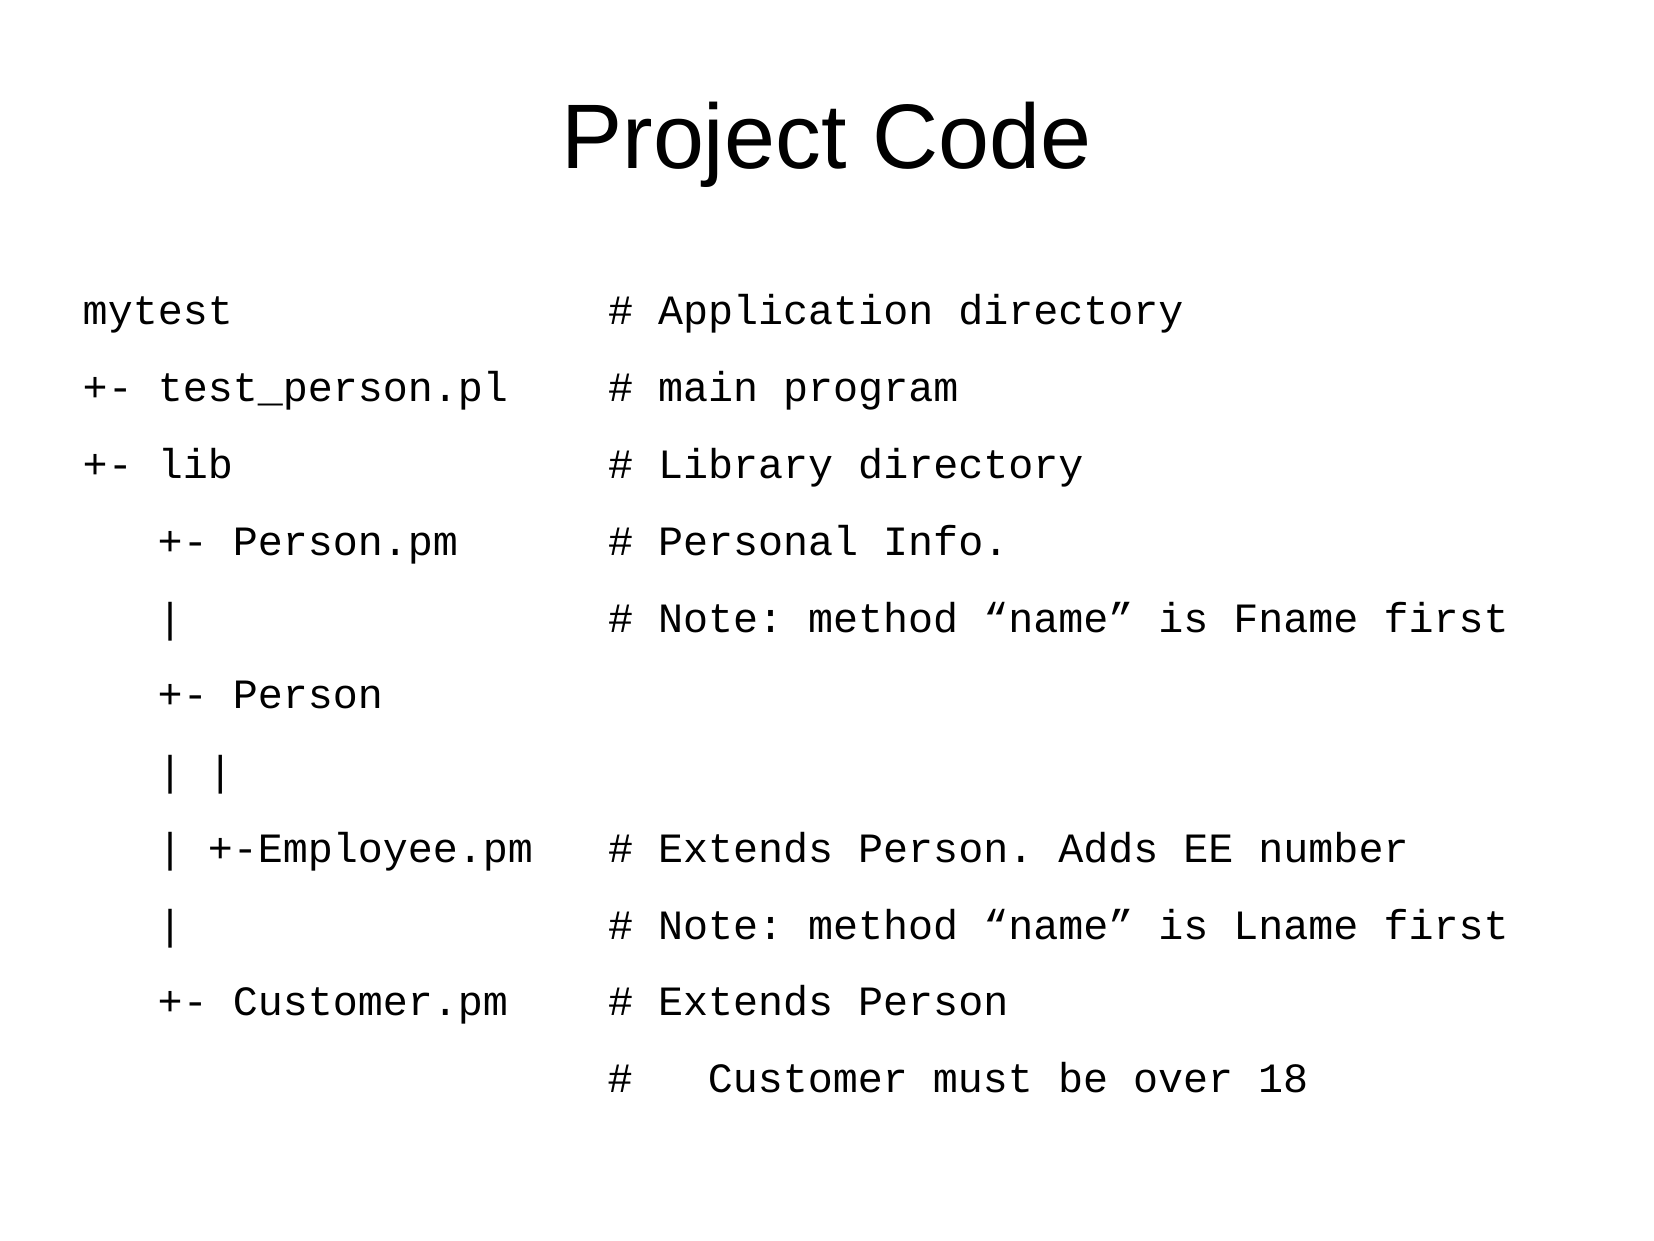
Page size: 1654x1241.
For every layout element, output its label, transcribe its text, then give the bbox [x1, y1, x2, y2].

title Project Code [82, 49, 1571, 226]
list mytest # Application directory +- test_person.pl # main program +- lib # Library directory +- Person.pm # Personal Info. | # Note: method “name” is Fname first +- Person | | | +-Employee.pm # Extends Person. Adds EE number | # Note: method “name” is Lname first +- Customer.pm # Extends Person # Customer must be over 18 [82, 290, 1571, 1186]
